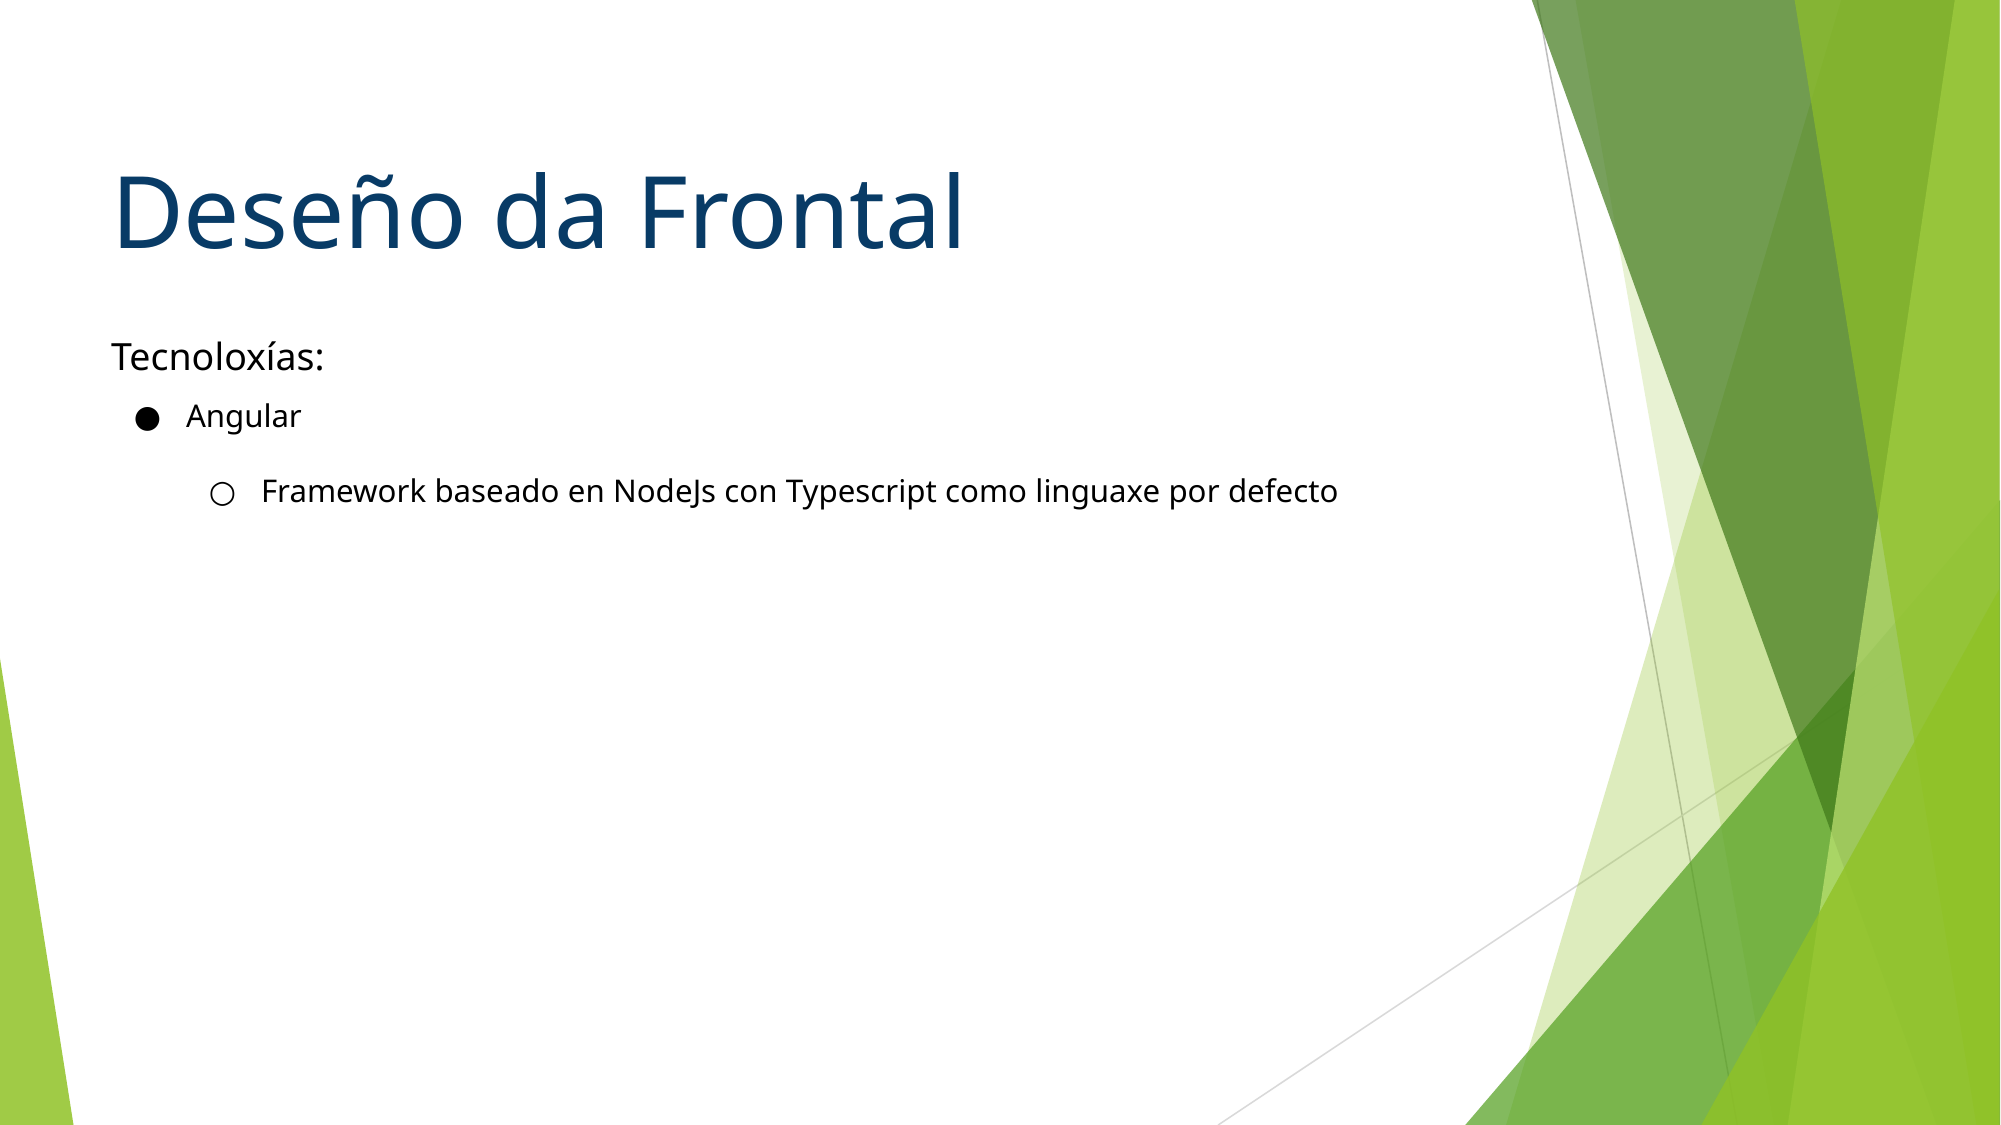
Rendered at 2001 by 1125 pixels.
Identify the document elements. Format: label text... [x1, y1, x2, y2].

subtitle Tecnoloxías: Angular Framework baseado en NodeJs con Typescript como linguaxe por defecto [111, 280, 1616, 1075]
title Deseño da Frontal [111, 99, 1522, 280]
